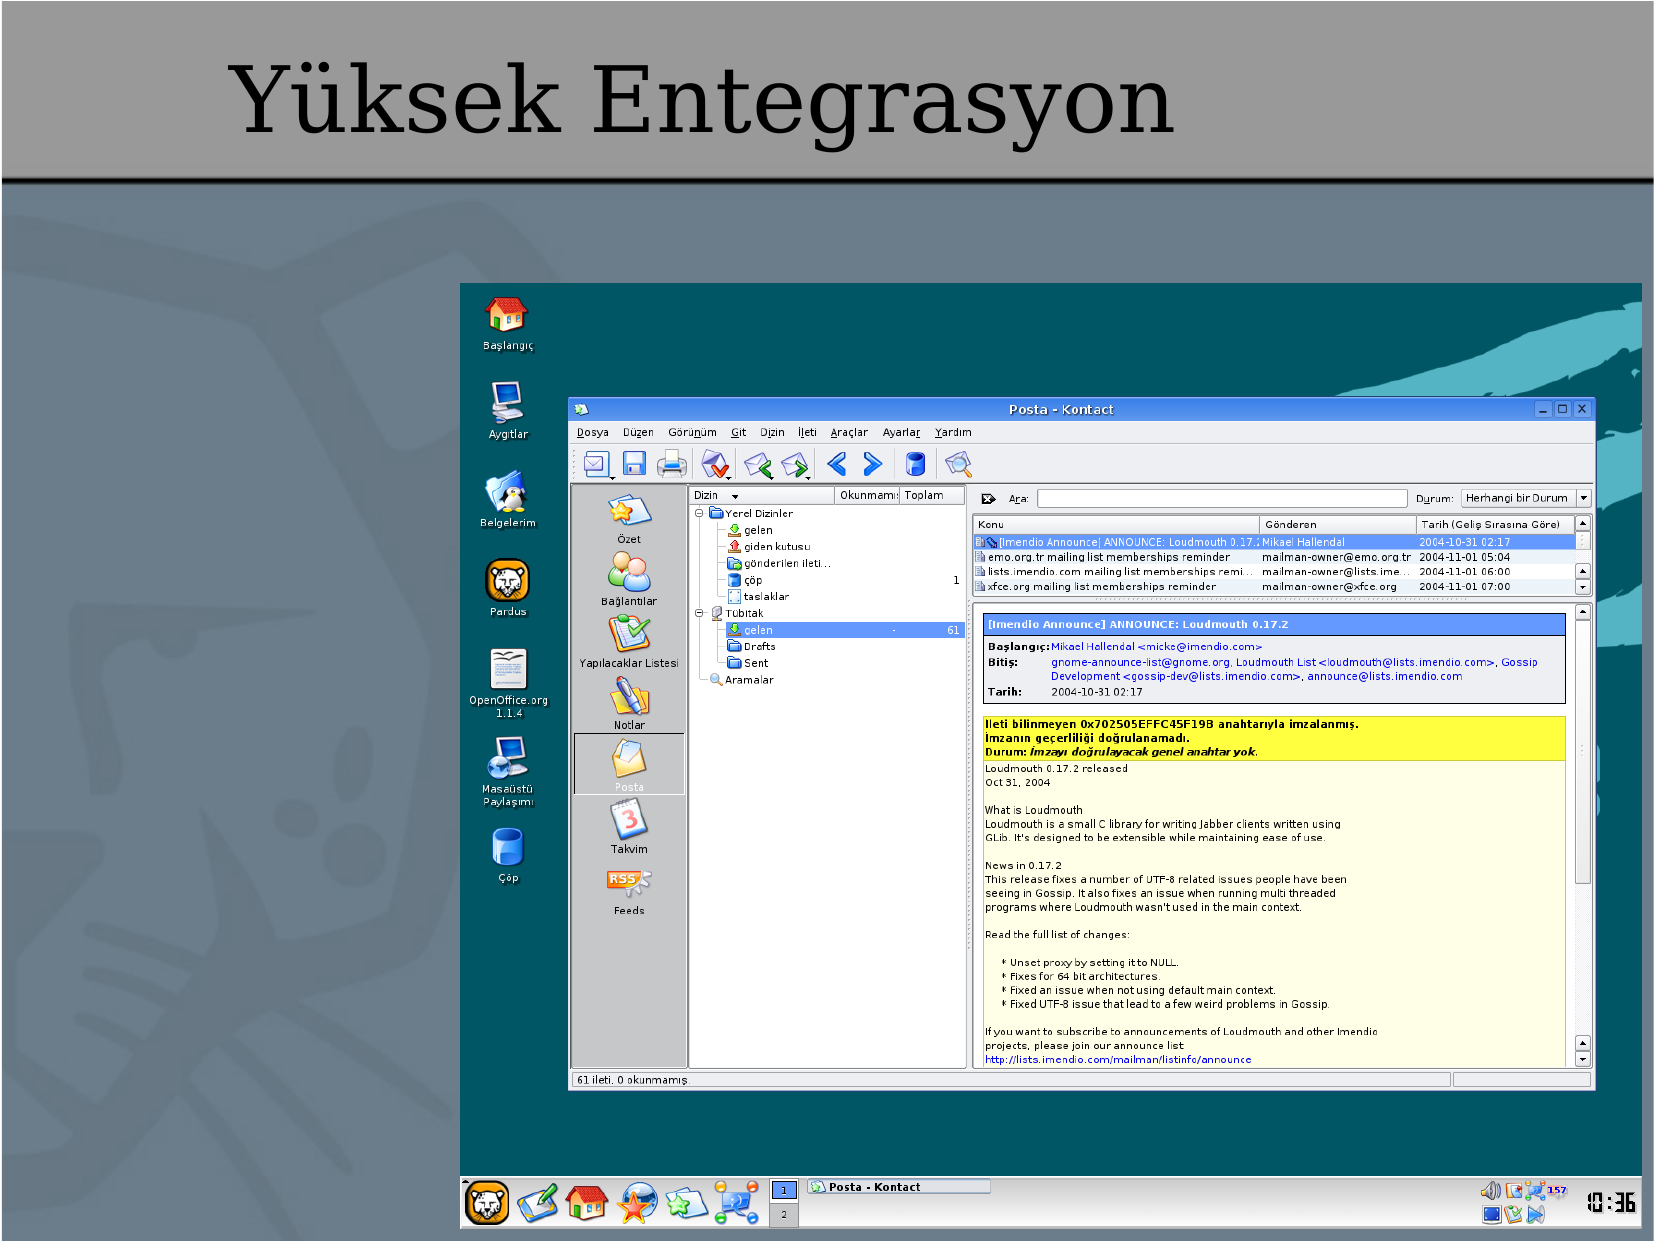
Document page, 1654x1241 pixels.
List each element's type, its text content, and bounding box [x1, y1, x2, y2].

title Yüksek Entegrasyon [0, 0, 1410, 204]
picture [1, 1, 1654, 1241]
